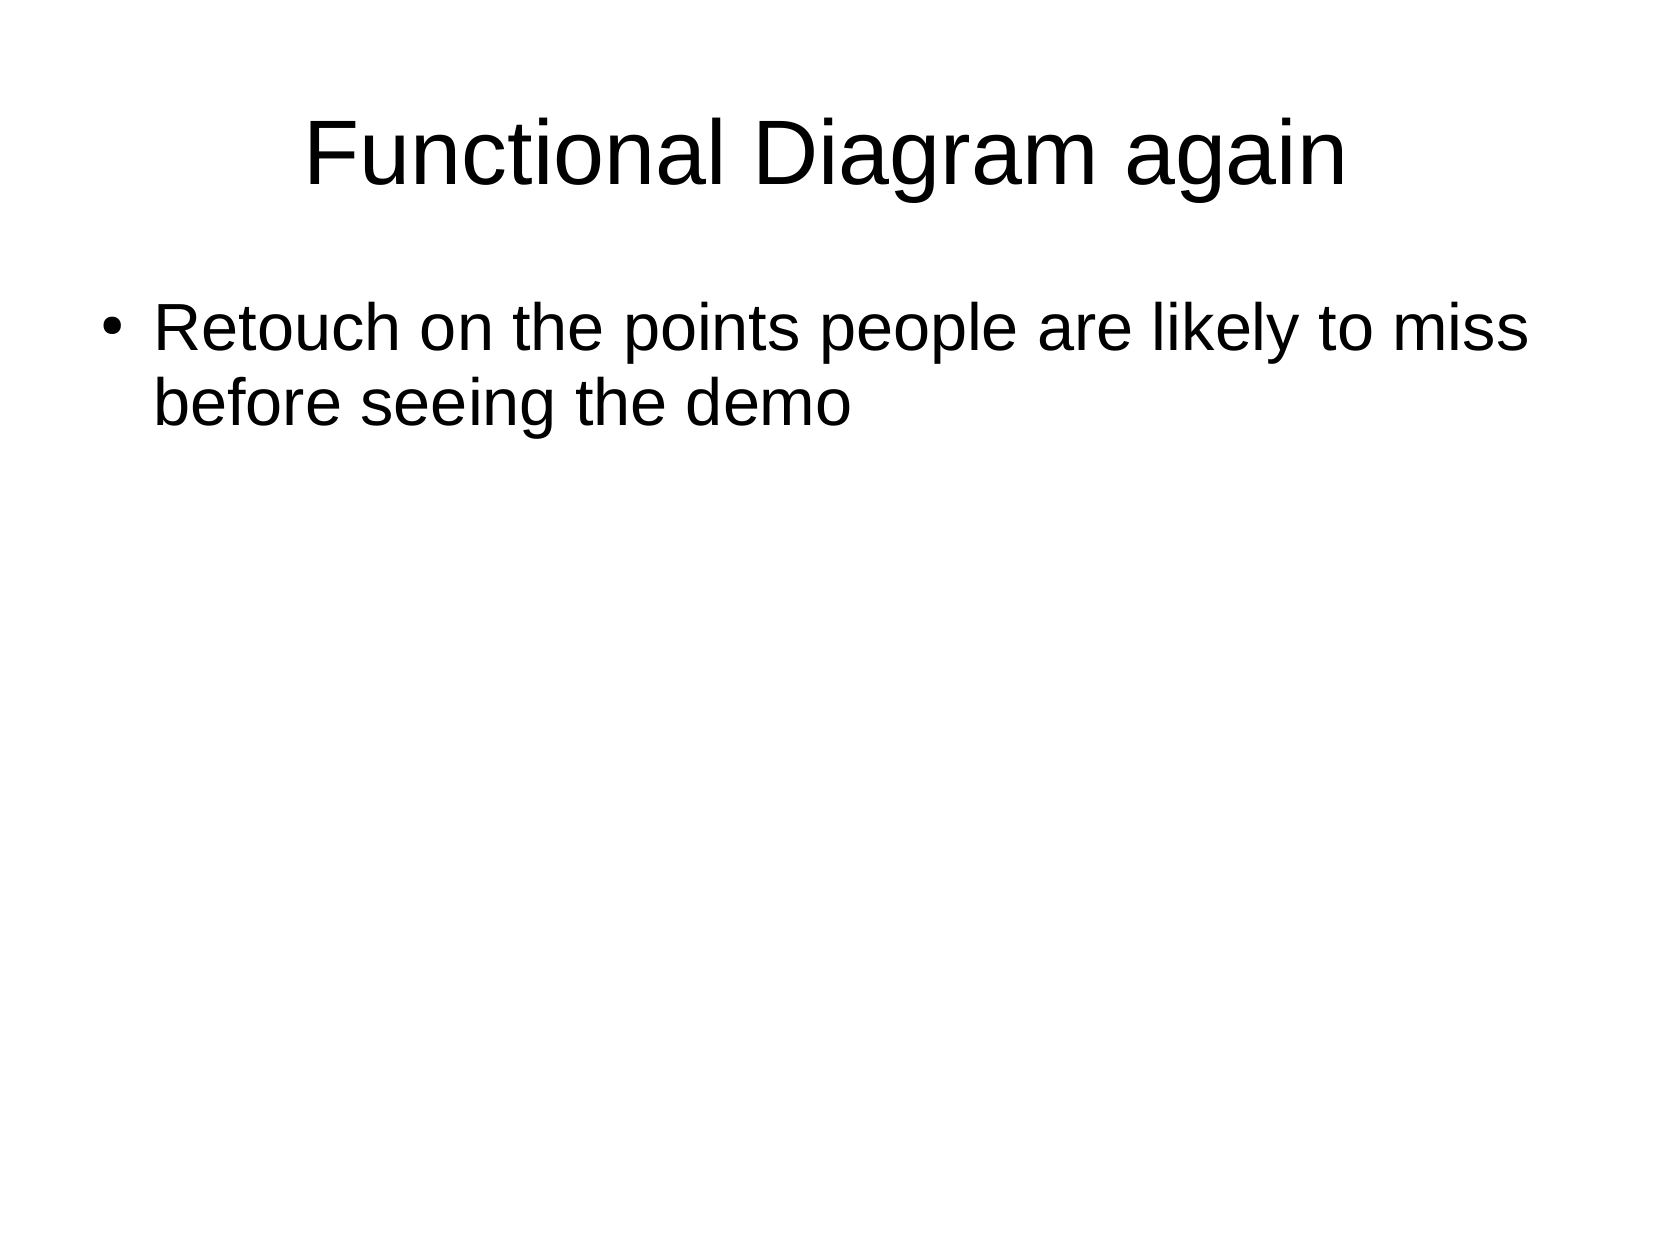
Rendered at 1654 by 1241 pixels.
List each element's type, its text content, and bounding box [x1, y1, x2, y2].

list Retouch on the points people are likely to miss before seeing the demo [82, 290, 1571, 1010]
title Functional Diagram again [82, 49, 1571, 257]
